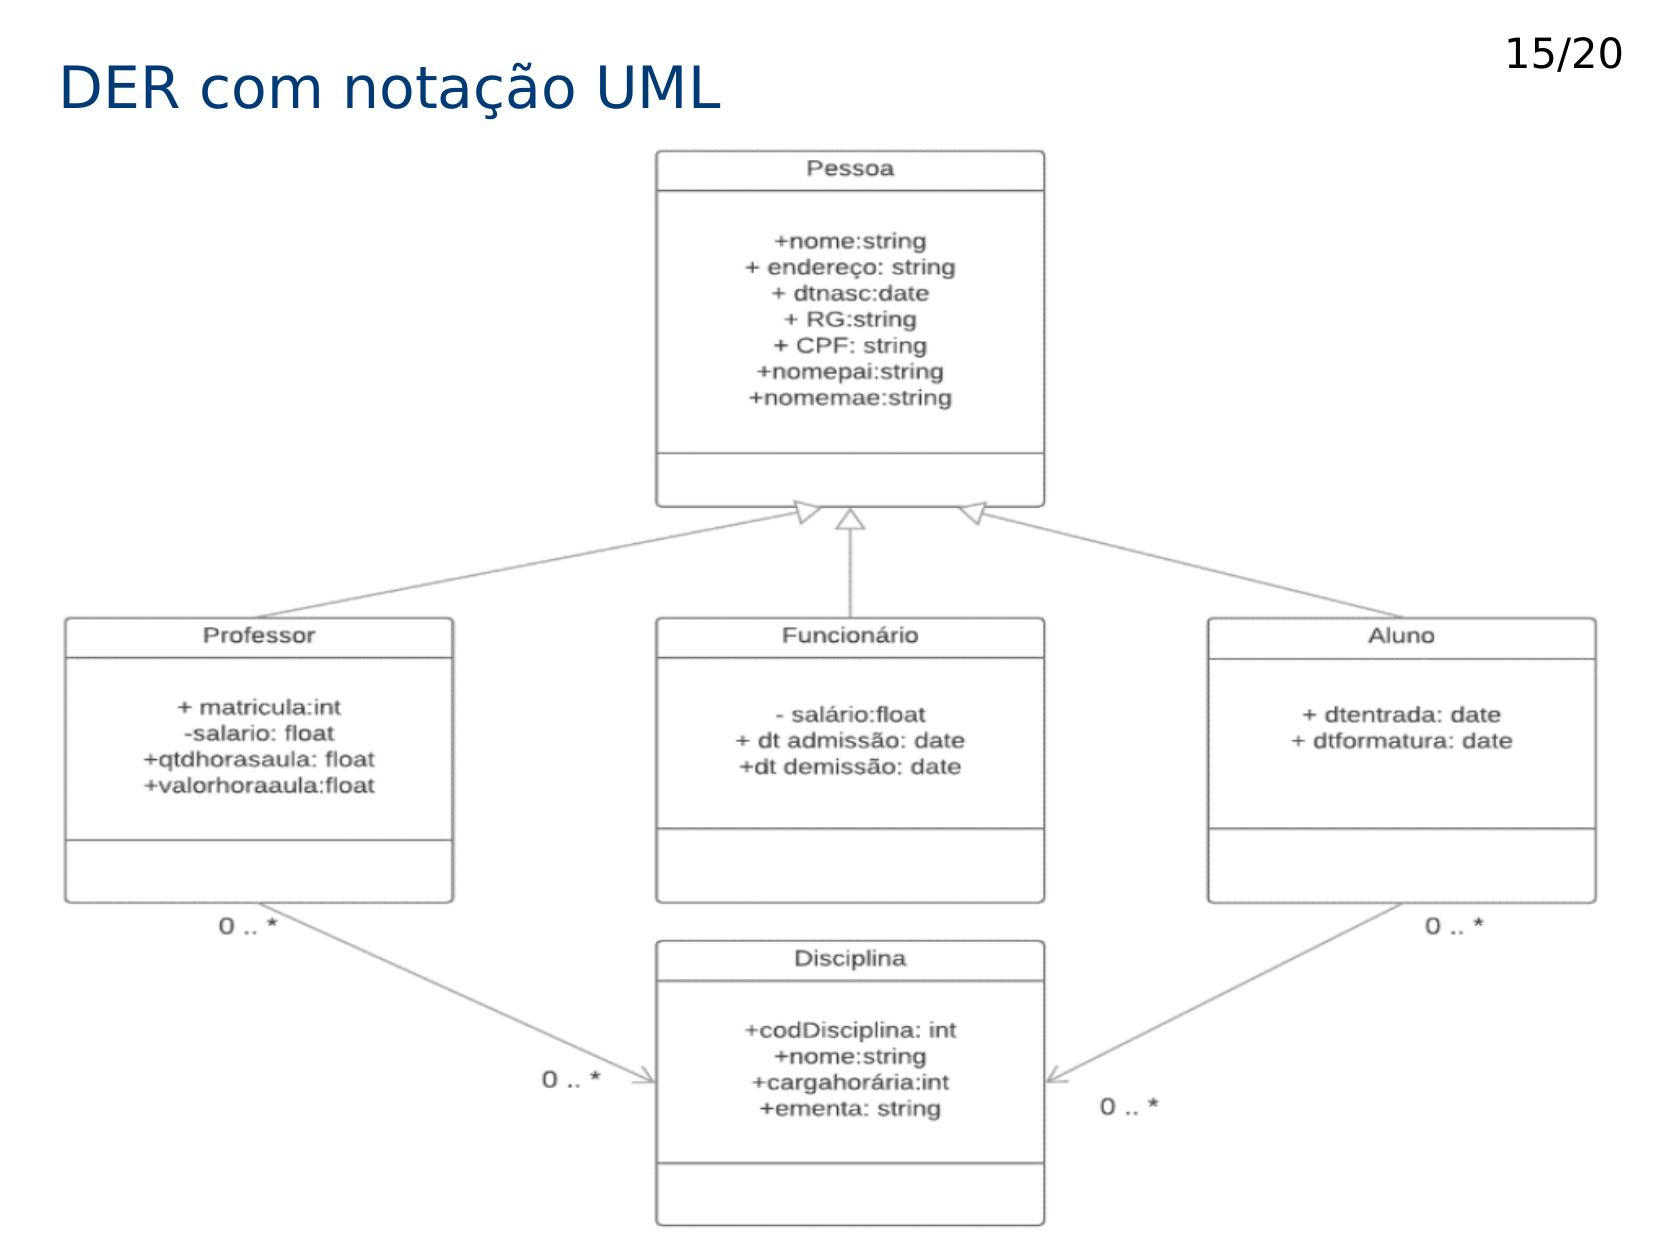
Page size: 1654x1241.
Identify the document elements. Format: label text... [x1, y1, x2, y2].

picture [59, 147, 1615, 1241]
title DER com notação UML [59, 29, 1506, 147]
